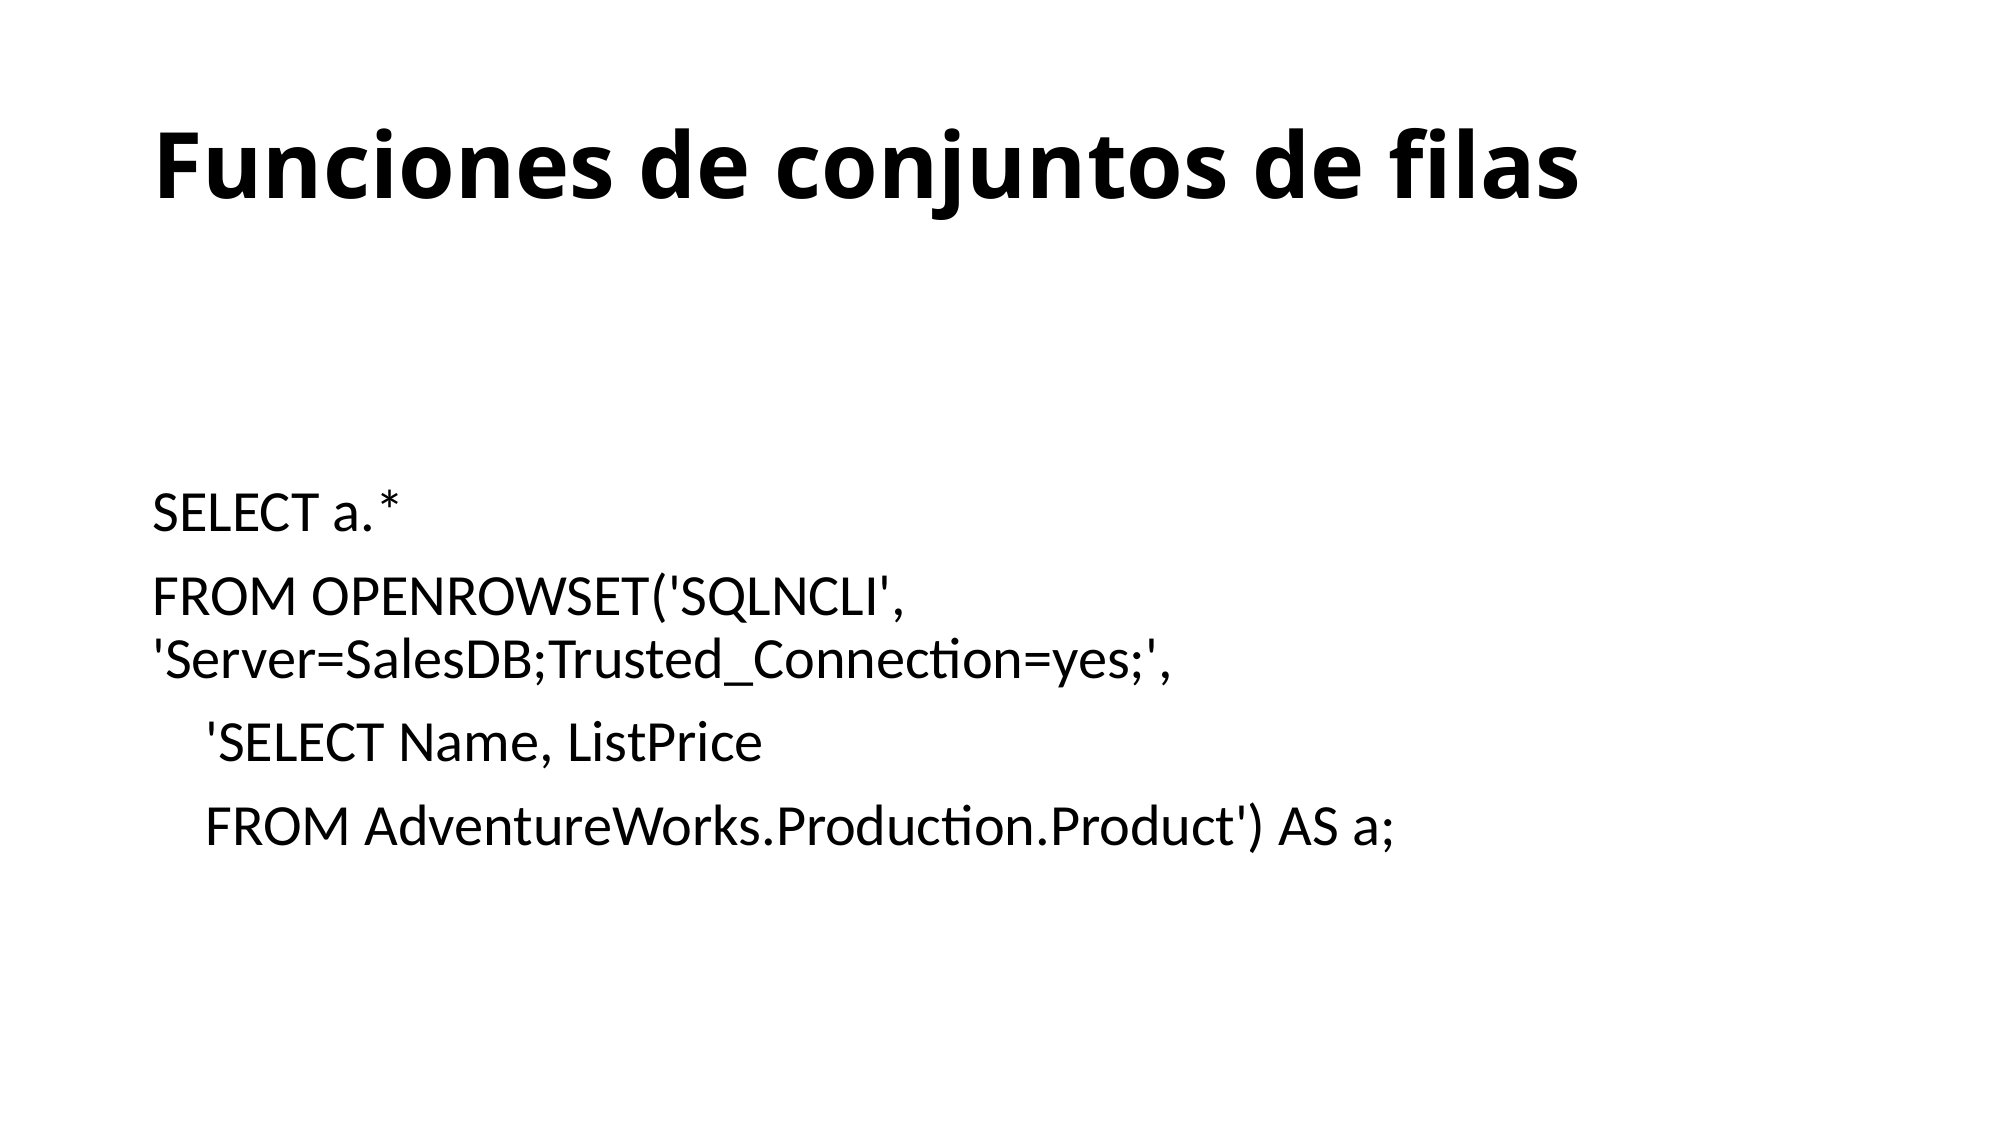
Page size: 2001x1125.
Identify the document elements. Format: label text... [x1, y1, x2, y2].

title Funciones de conjuntos de filas [137, 59, 1863, 278]
list SELECT a.* FROM OPENROWSET('SQLNCLI', 'Server=SalesDB;Trusted_Connection=yes;', 'SELECT Name, ListPrice FROM AdventureWorks.Production.Product') AS a; [137, 299, 1863, 1014]
